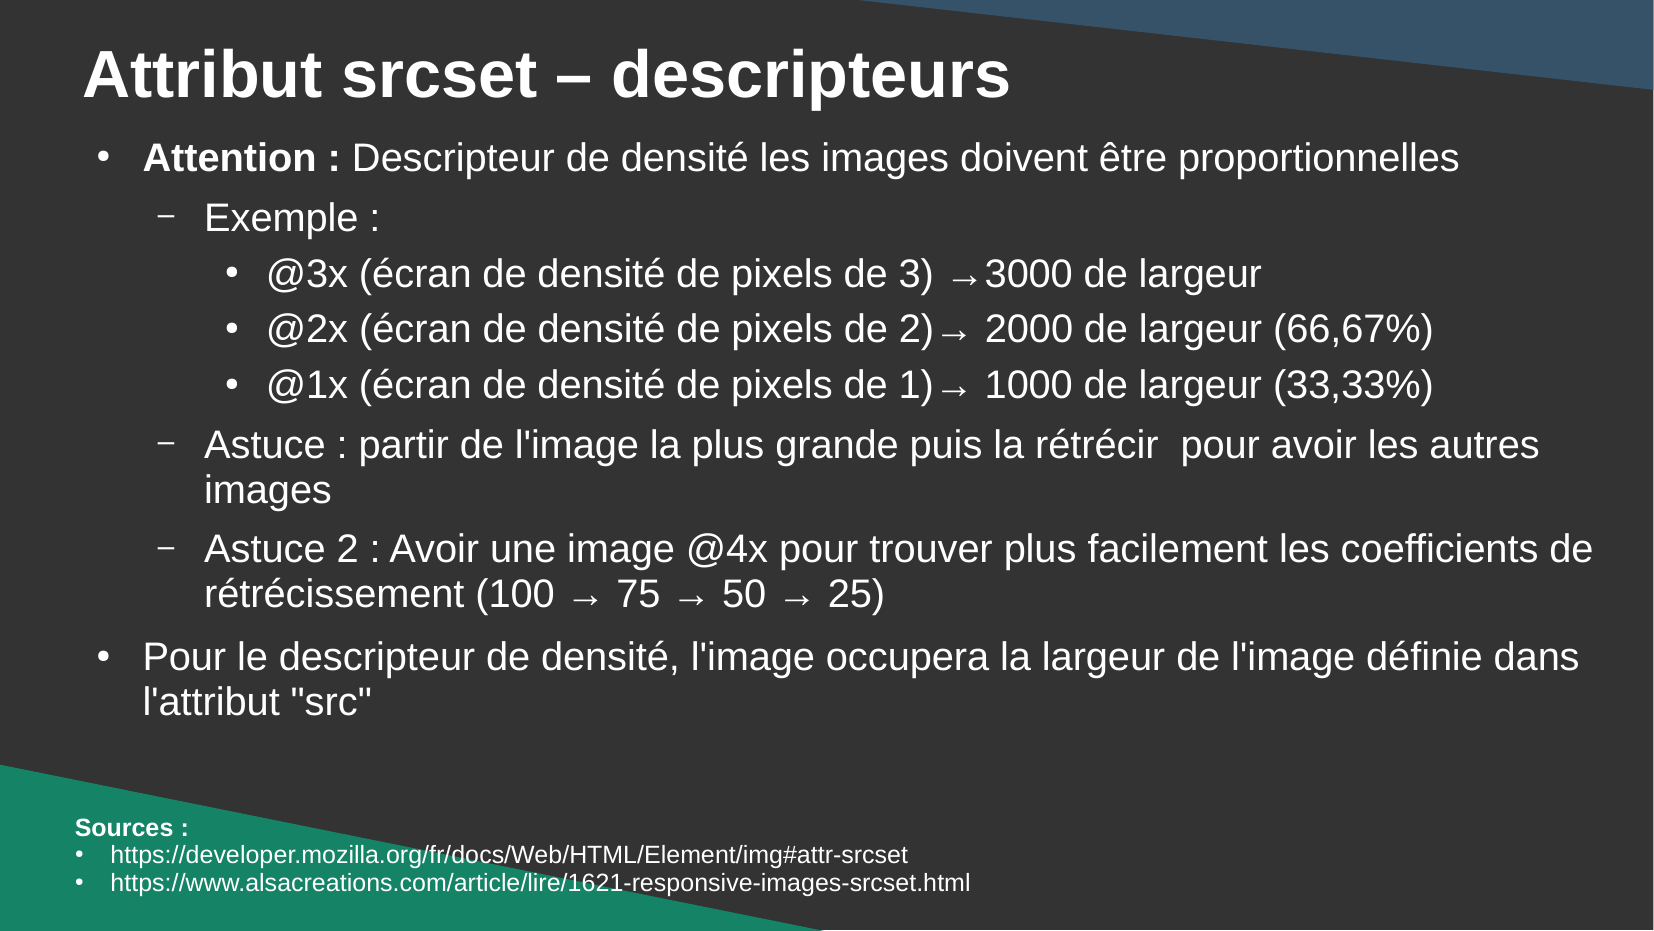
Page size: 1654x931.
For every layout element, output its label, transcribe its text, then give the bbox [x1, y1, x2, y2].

text_box [857, 0, 1654, 90]
text_box [0, 764, 200, 931]
text_box Sources : https://developer.mozilla.org/fr/docs/Web/HTML/Element/img#attr-srcset https://www.alsacreations.com/article/lire/1621-responsive-images-srcset.html [60, 805, 1546, 931]
list Attention : Descripteur de densité les images doivent être proportionnelles Exemple : @3x (écran de densité de pixels de 3) →3000 de largeur @2x (écran de densité de pixels de 2)→ 2000 de largeur (66,67%) @1x (écran de densité de pixels de 1)→ 1000 de largeur (33,33%) Astuce : partir de l'image la plus grande puis la rétrécir pour avoir les autres images Astuce 2 : Avoir une image @4x pour trouver plus facilement les coefficients de rétrécissement (100 → 75 → 50 → 25) Pour le descripteur de densité, l'image occupera la largeur de l'image définie dans l'attribut "src" [80, 135, 1605, 736]
title Attribut srcset – descripteurs [82, 37, 1571, 122]
